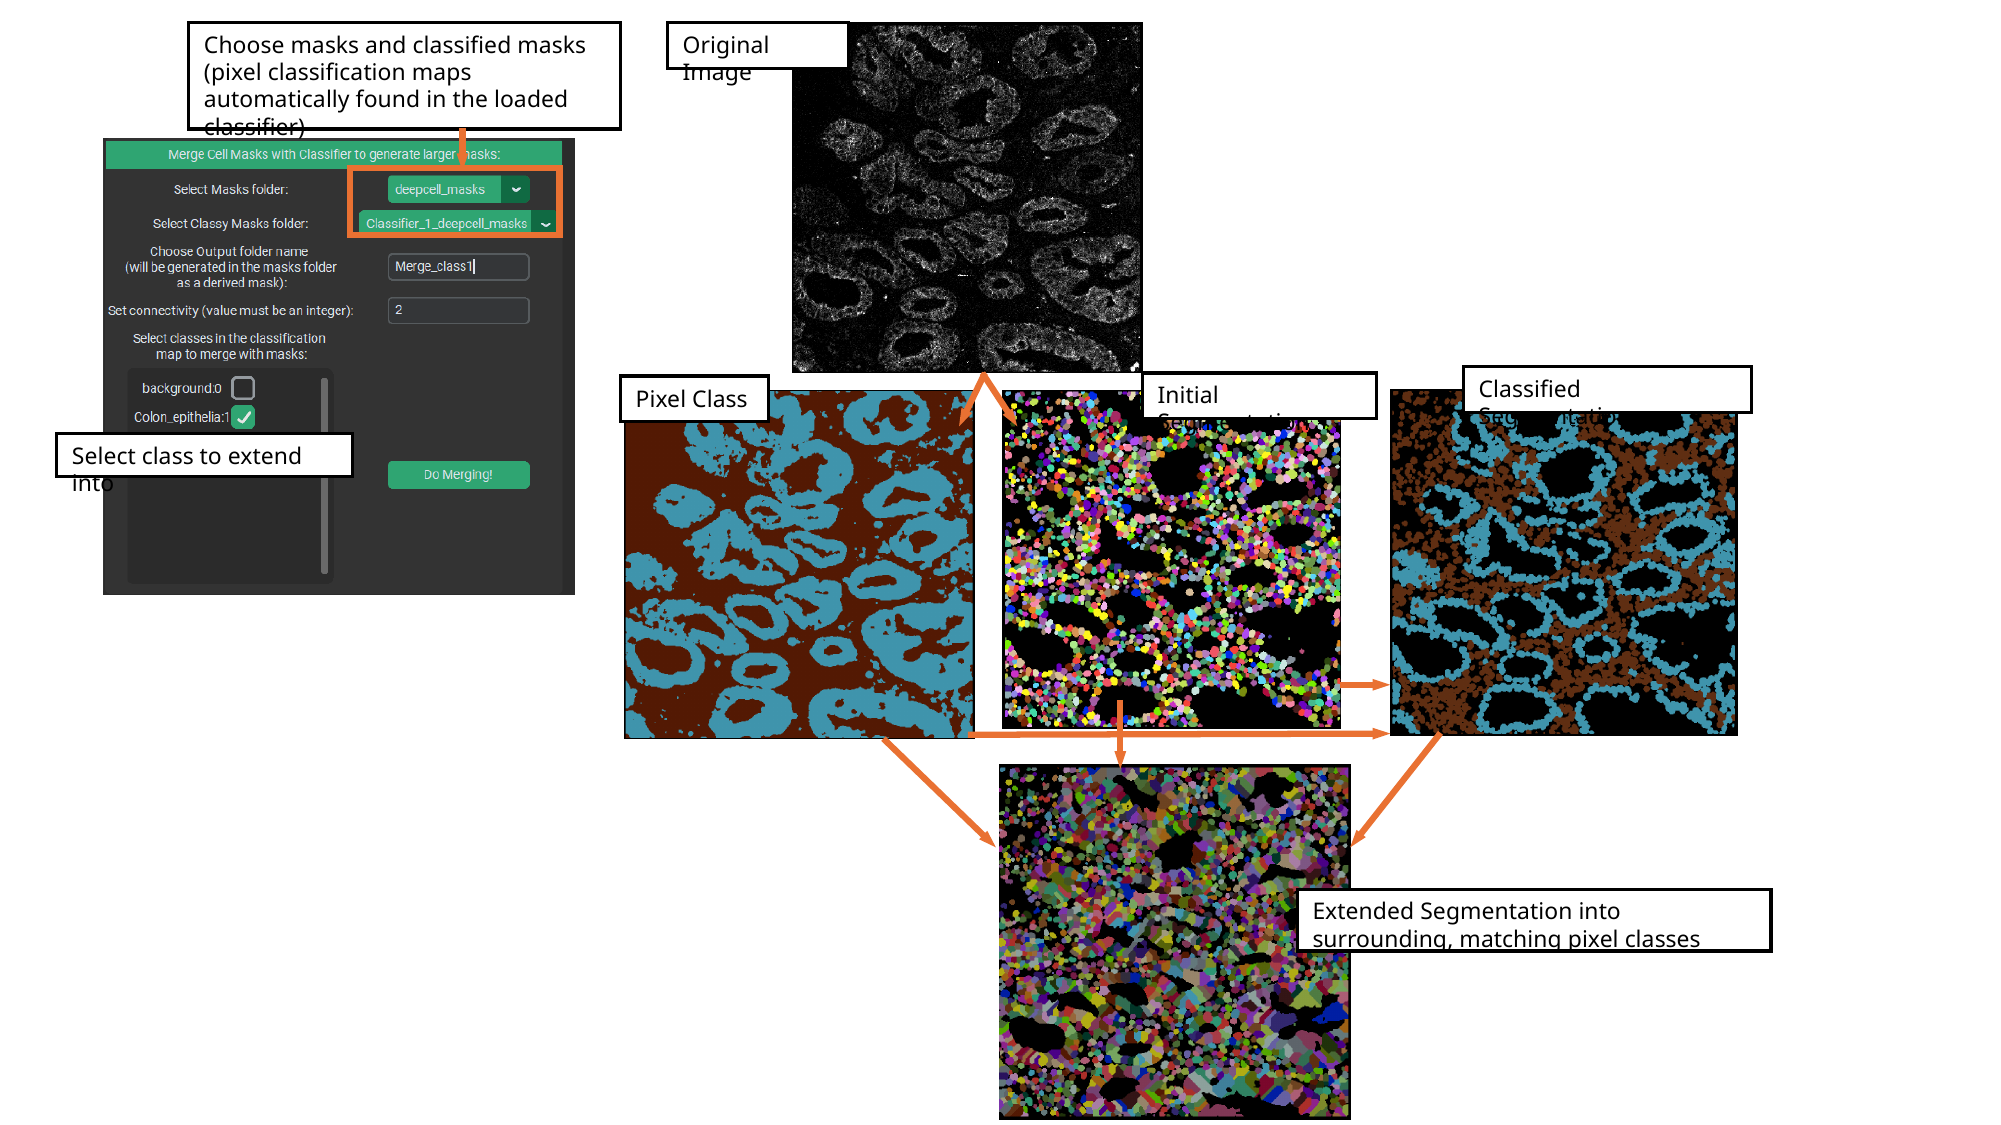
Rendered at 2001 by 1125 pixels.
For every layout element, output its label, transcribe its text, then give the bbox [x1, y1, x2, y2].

picture [103, 480, 111, 490]
picture [353, 171, 556, 232]
picture [103, 138, 575, 595]
picture [999, 764, 1351, 1120]
text_box Original Image [668, 23, 849, 68]
picture [1390, 389, 1738, 736]
picture [624, 390, 975, 739]
text_box Select class to extend into [57, 434, 352, 477]
text_box Extended Segmentation into surrounding, matching pixel classes [1298, 889, 1771, 951]
text_box Initial Segmentation [1143, 373, 1376, 419]
picture [1002, 390, 1341, 729]
picture [1284, 419, 1292, 429]
text_box Choose masks and classified masks (pixel classification maps automatically found in the loaded classifier) [189, 23, 621, 129]
text_box Classified Segmentation [1464, 367, 1751, 412]
picture [1605, 413, 1613, 423]
text_box Pixel Class [621, 376, 769, 422]
picture [1507, 413, 1514, 423]
picture [1186, 419, 1193, 429]
picture [792, 22, 1143, 374]
